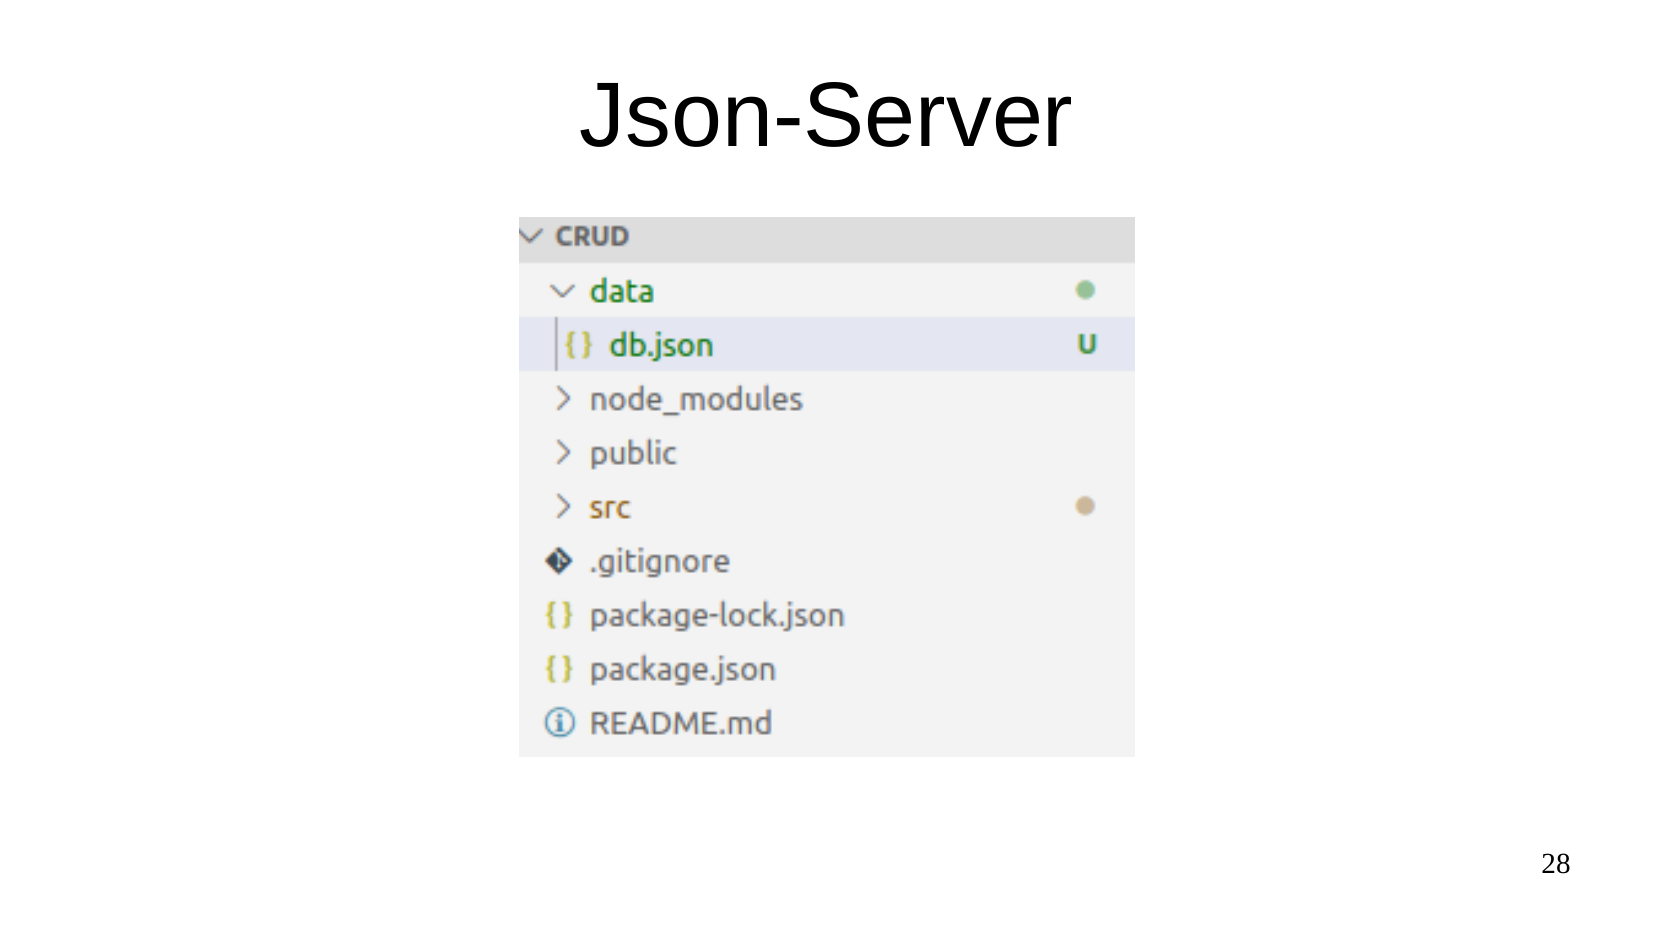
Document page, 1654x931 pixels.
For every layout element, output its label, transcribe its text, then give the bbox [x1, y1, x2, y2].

picture [519, 217, 1135, 758]
title Json-Server [82, 37, 1571, 193]
